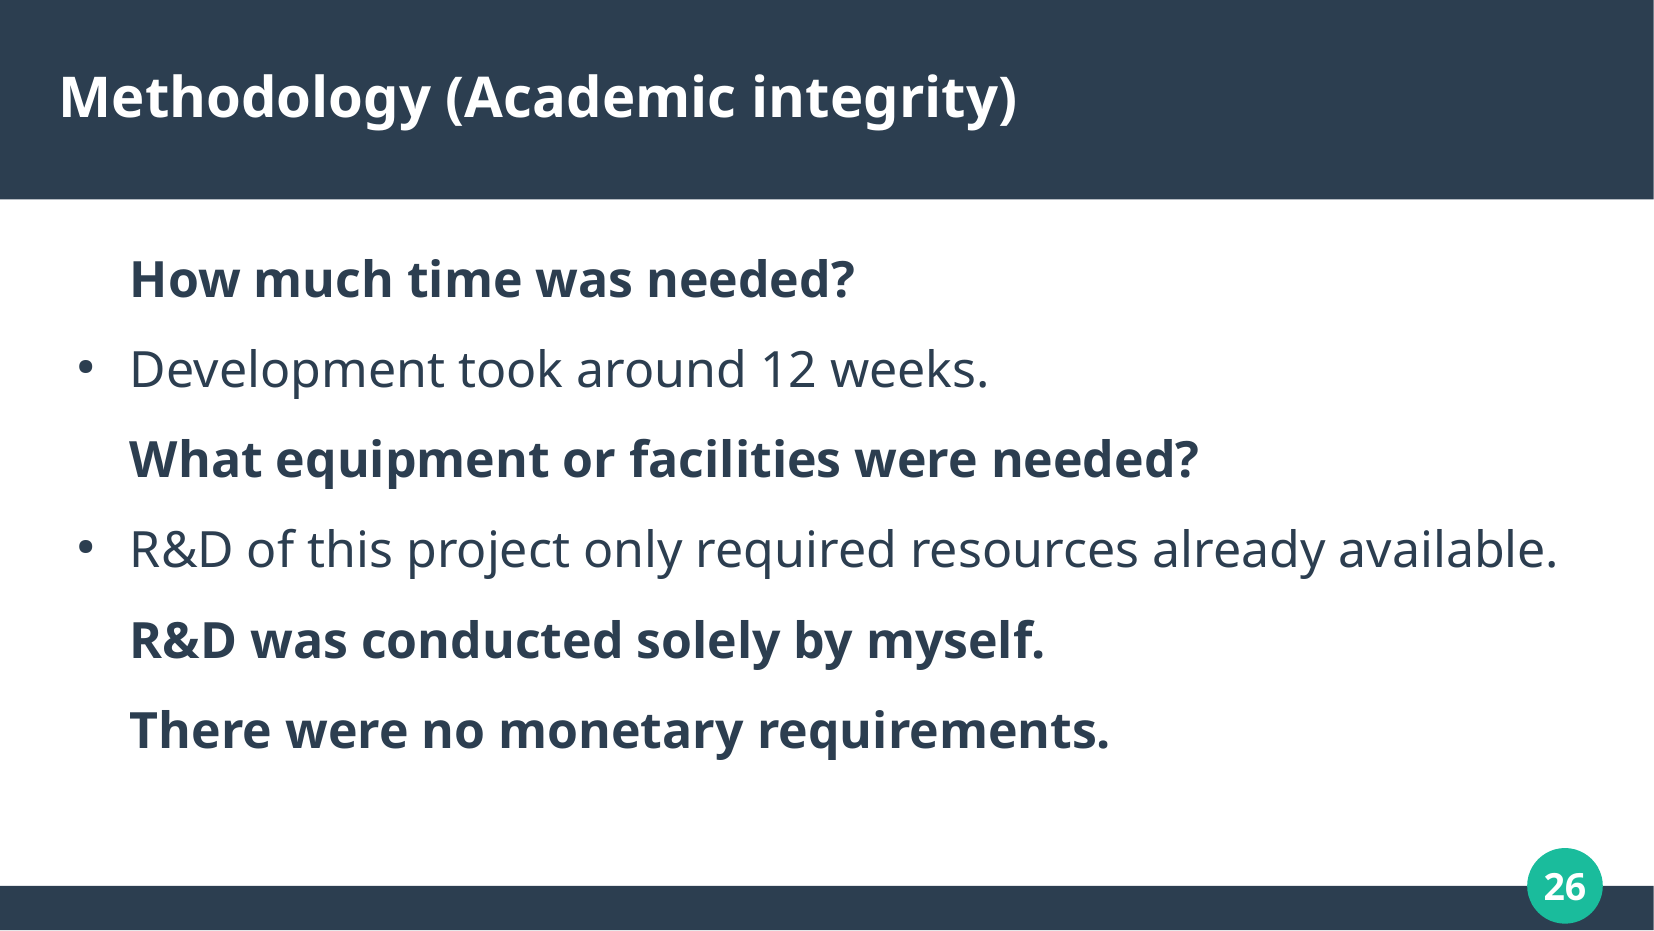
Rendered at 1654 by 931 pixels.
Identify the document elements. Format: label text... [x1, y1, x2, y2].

title Methodology (Academic integrity) [59, 37, 1595, 155]
list How much time was needed? Development took around 12 weeks. What equipment or facilities were needed? R&D of this project only required resources already available. R&D was conducted solely by myself. There were no monetary requirements. [59, 243, 1595, 864]
